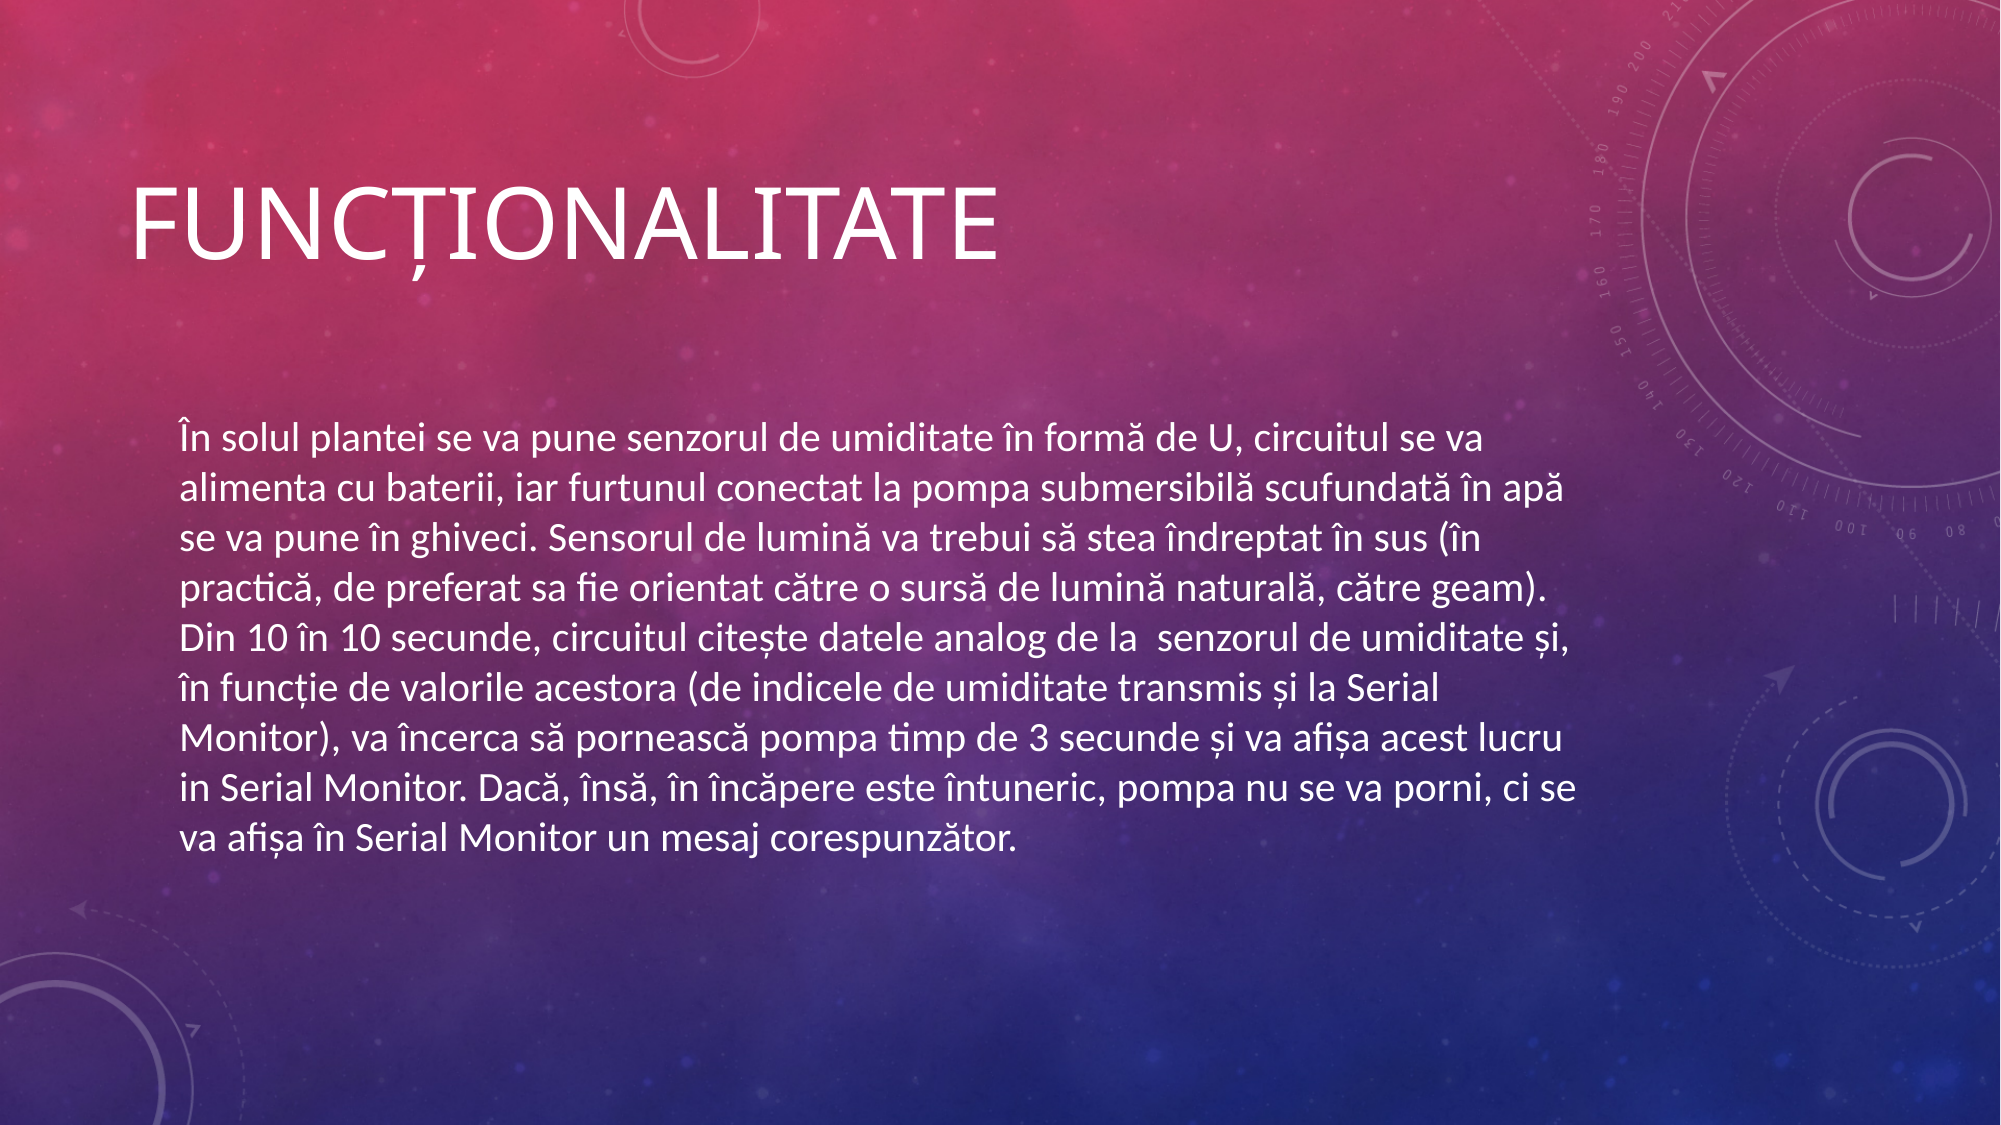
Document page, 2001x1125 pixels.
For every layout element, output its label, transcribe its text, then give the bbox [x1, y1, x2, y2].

text_box În solul plantei se va pune senzorul de umiditate în formă de U, circuitul se va alimenta cu baterii, iar furtunul conectat la pompa submersibilă scufundată în apă se va pune în ghiveci. Sensorul de lumină va trebui să stea îndreptat în sus (în practică, de preferat sa fie orientat către o sursă de lumină naturală, către geam). Din 10 în 10 secunde, circuitul citește datele analog de la senzorul de umiditate și, în funcție de valorile acestora (de indicele de umiditate transmis și la Serial Monitor), va încerca să pornească pompa timp de 3 secunde și va afișa acest lucru in Serial Monitor. Dacă, însă, în încăpere este întuneric, pompa nu se va porni, ci se va afișa în Serial Monitor un mesaj corespunzător. [164, 403, 1599, 868]
title Funcționalitate [112, 99, 1775, 339]
